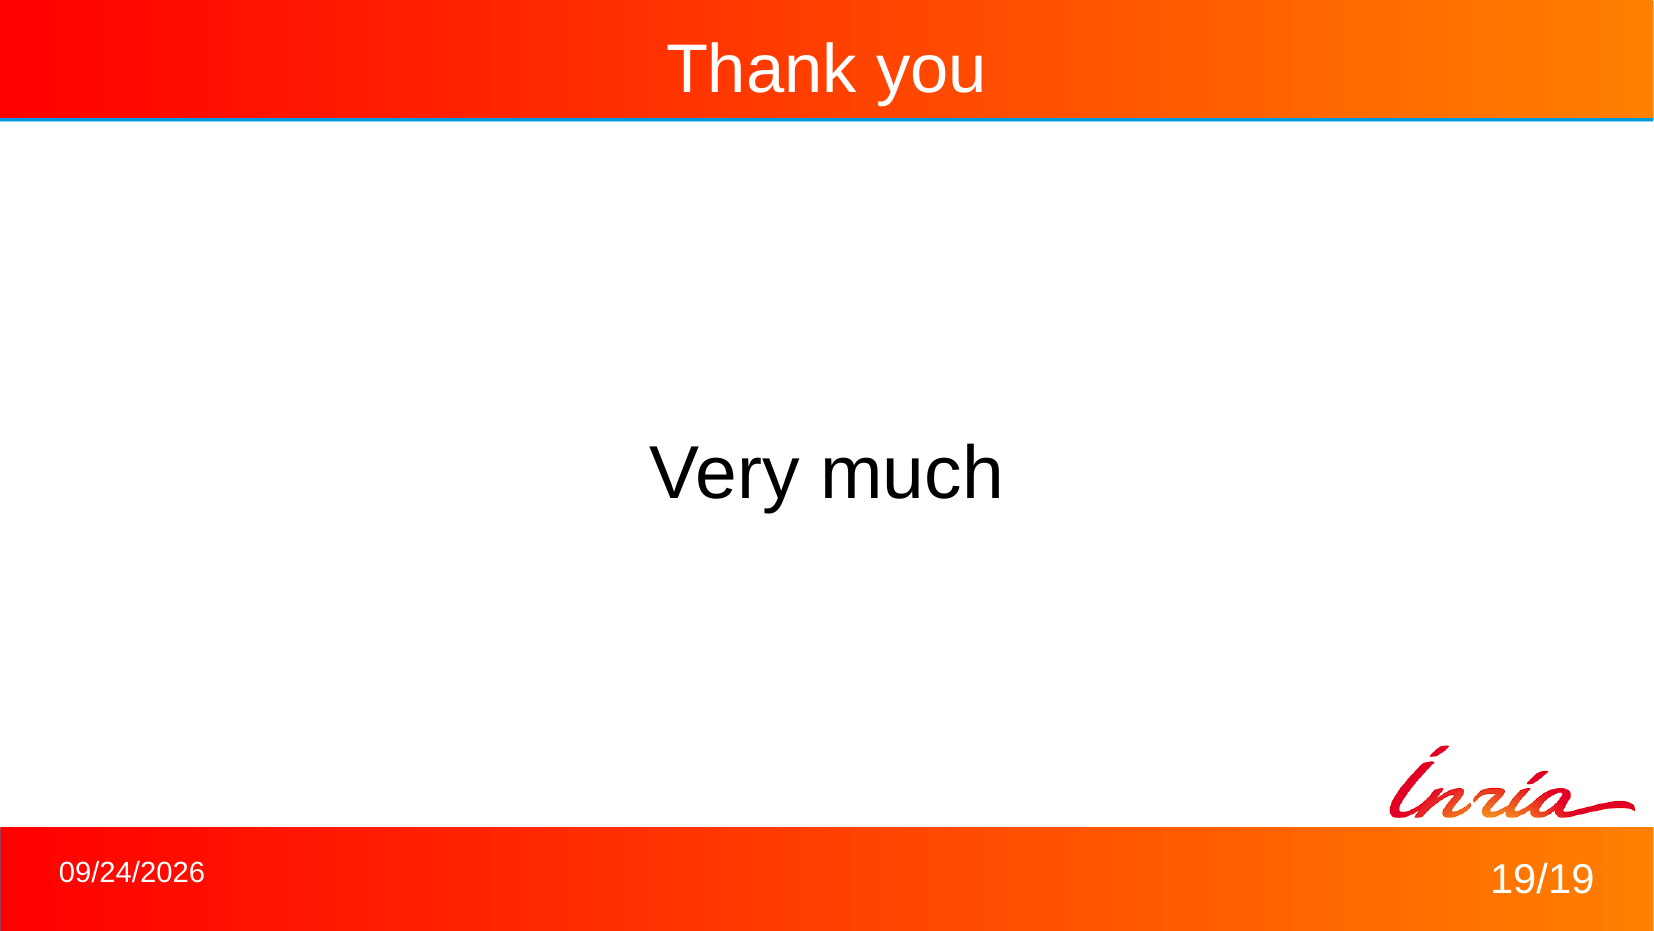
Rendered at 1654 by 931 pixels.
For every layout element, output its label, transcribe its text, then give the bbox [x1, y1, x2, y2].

list Very much [59, 177, 1595, 768]
picture [1381, 732, 1648, 826]
title Thank you [59, 29, 1595, 108]
